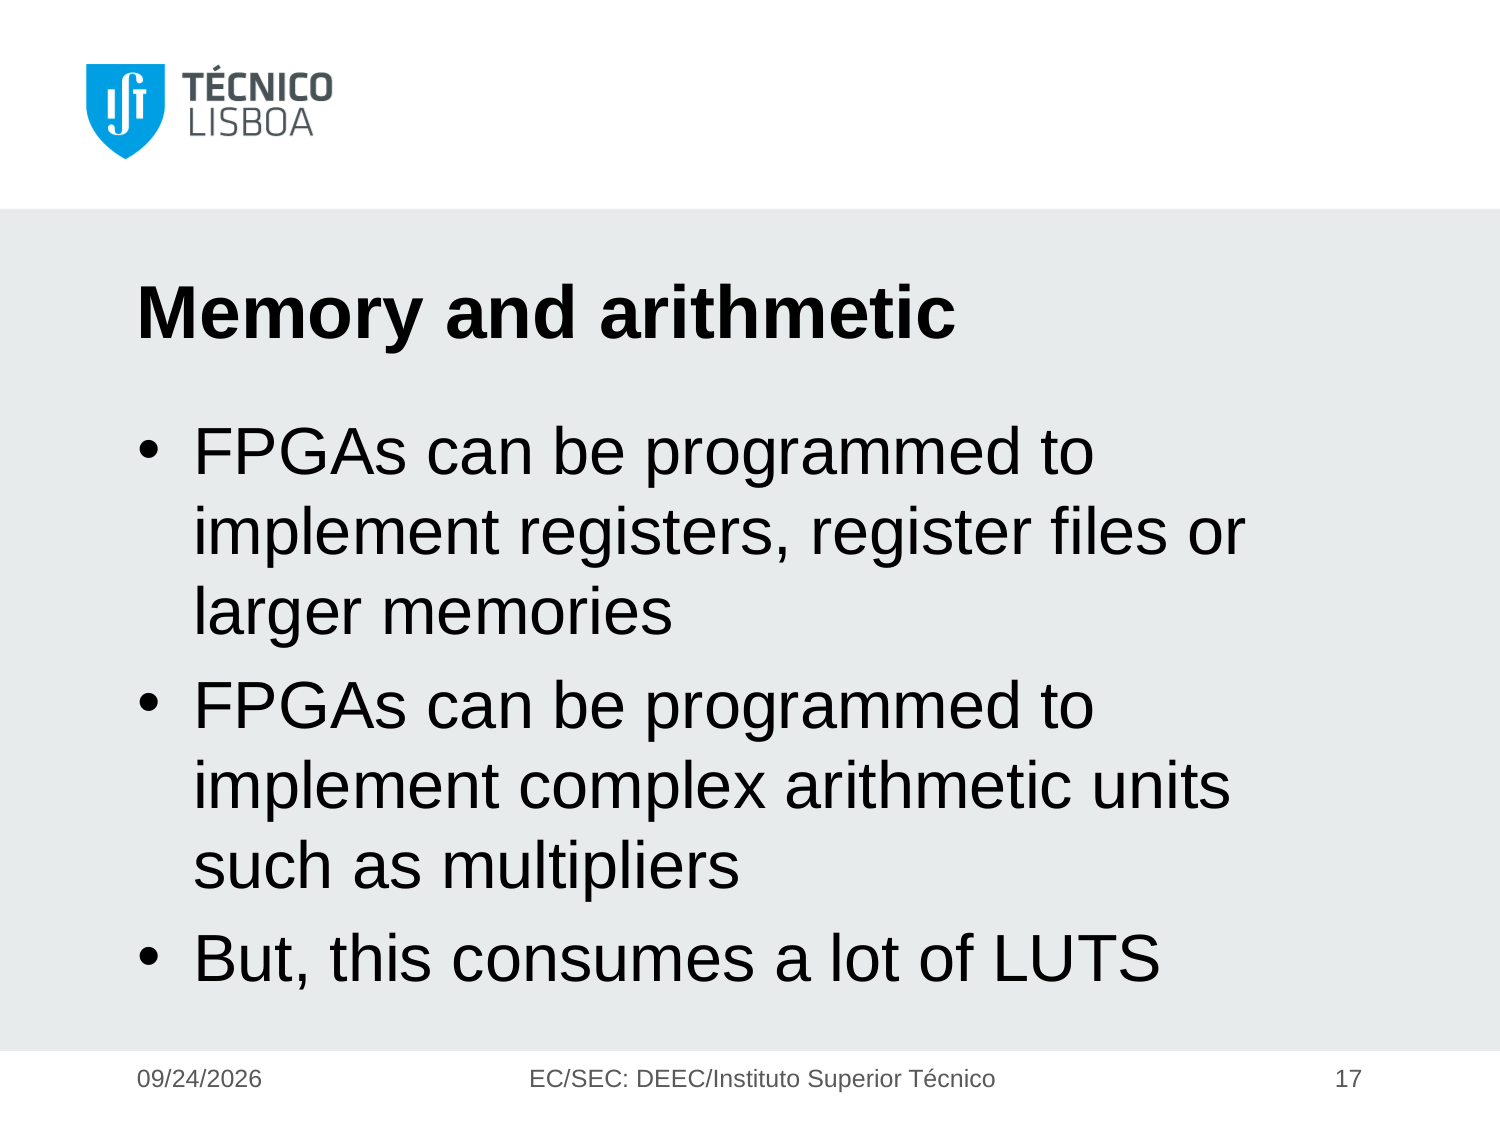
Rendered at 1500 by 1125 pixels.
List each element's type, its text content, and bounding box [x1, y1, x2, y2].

title Memory and arithmetic [121, 237, 1378, 381]
footer EC/SEC: DEEC/Instituto Superior Técnico [512, 1052, 1021, 1103]
picture [0, 0, 1500, 1125]
list FPGAs can be programmed to implement registers, register files or larger memories FPGAs can be programmed to implement complex arithmetic units such as multipliers But, this consumes a lot of LUTS [121, 400, 1378, 1005]
slide_number 09/27/2018 [121, 1052, 425, 1103]
slide_number 19 [1077, 1052, 1378, 1103]
